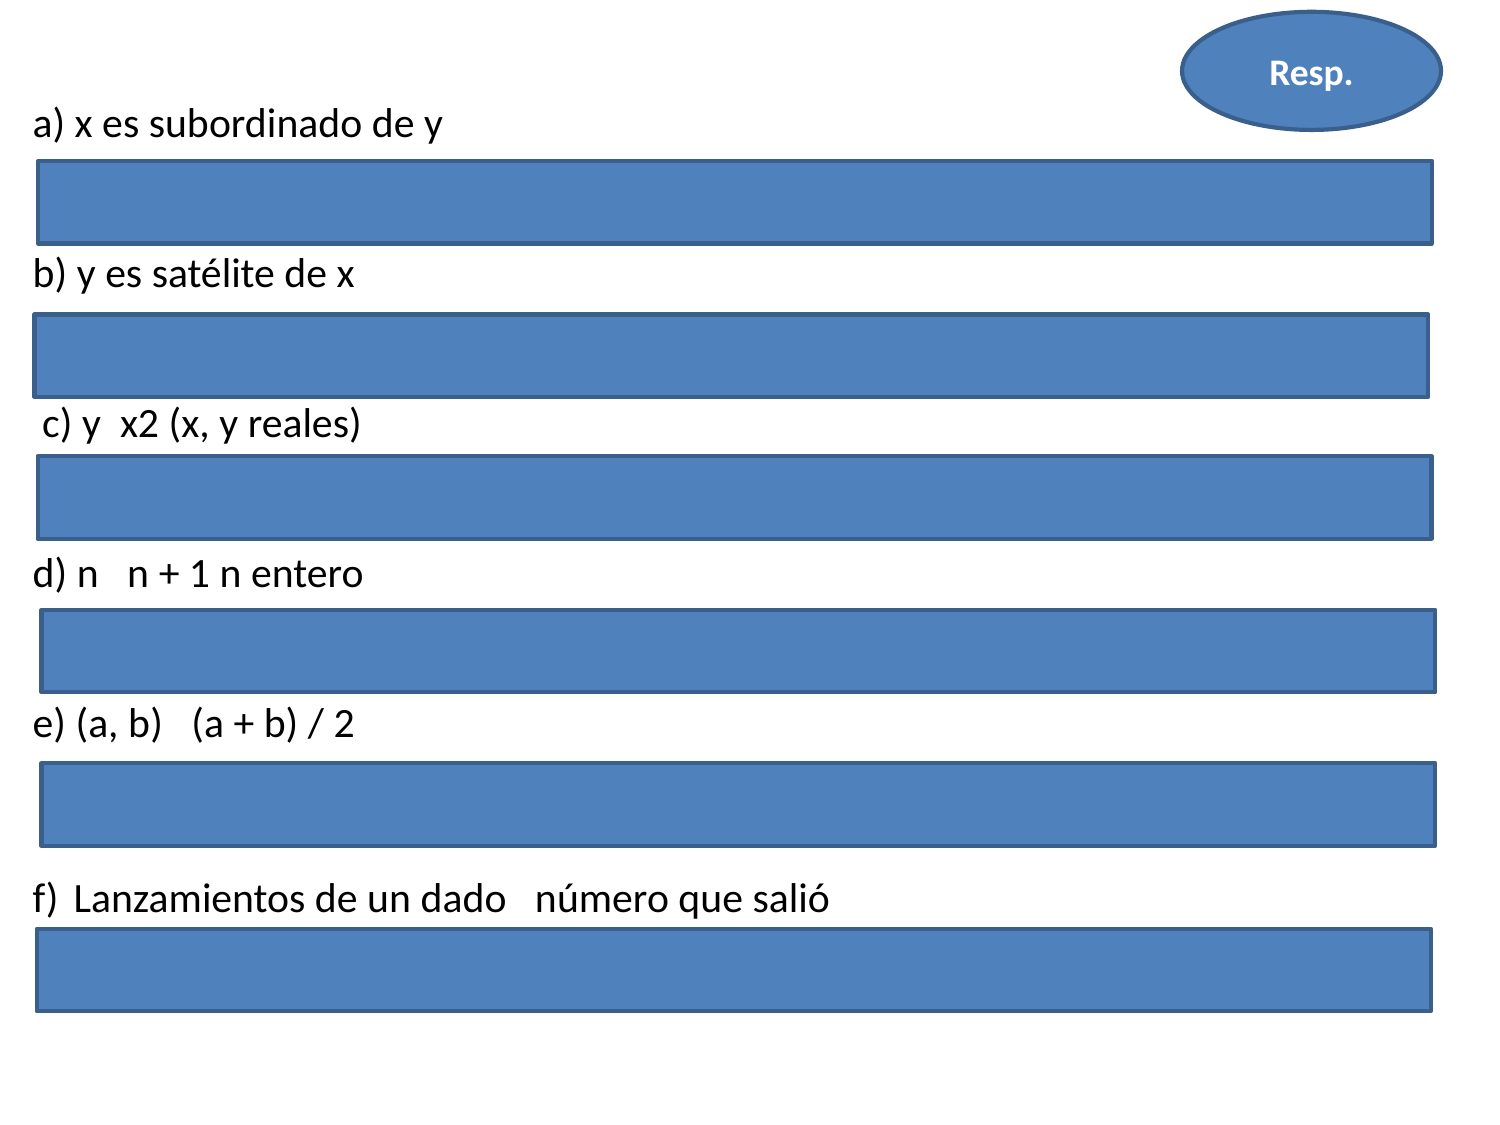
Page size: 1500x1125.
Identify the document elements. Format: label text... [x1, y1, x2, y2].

text_box [38, 160, 1432, 244]
text_box [36, 928, 1431, 1012]
text_box [41, 609, 1436, 693]
text_box [37, 456, 1432, 539]
text_box [41, 763, 1436, 846]
text_box Resp. [1182, 11, 1442, 130]
title a) x es subordinado de y b) y es satélite de x c) y x2 (x, y reales) d) n n + 1 n entero e) (a, b) (a + b) / 2 f) Lanzamientos de un dado número que salió [17, 30, 1471, 1071]
text_box [34, 314, 1429, 398]
